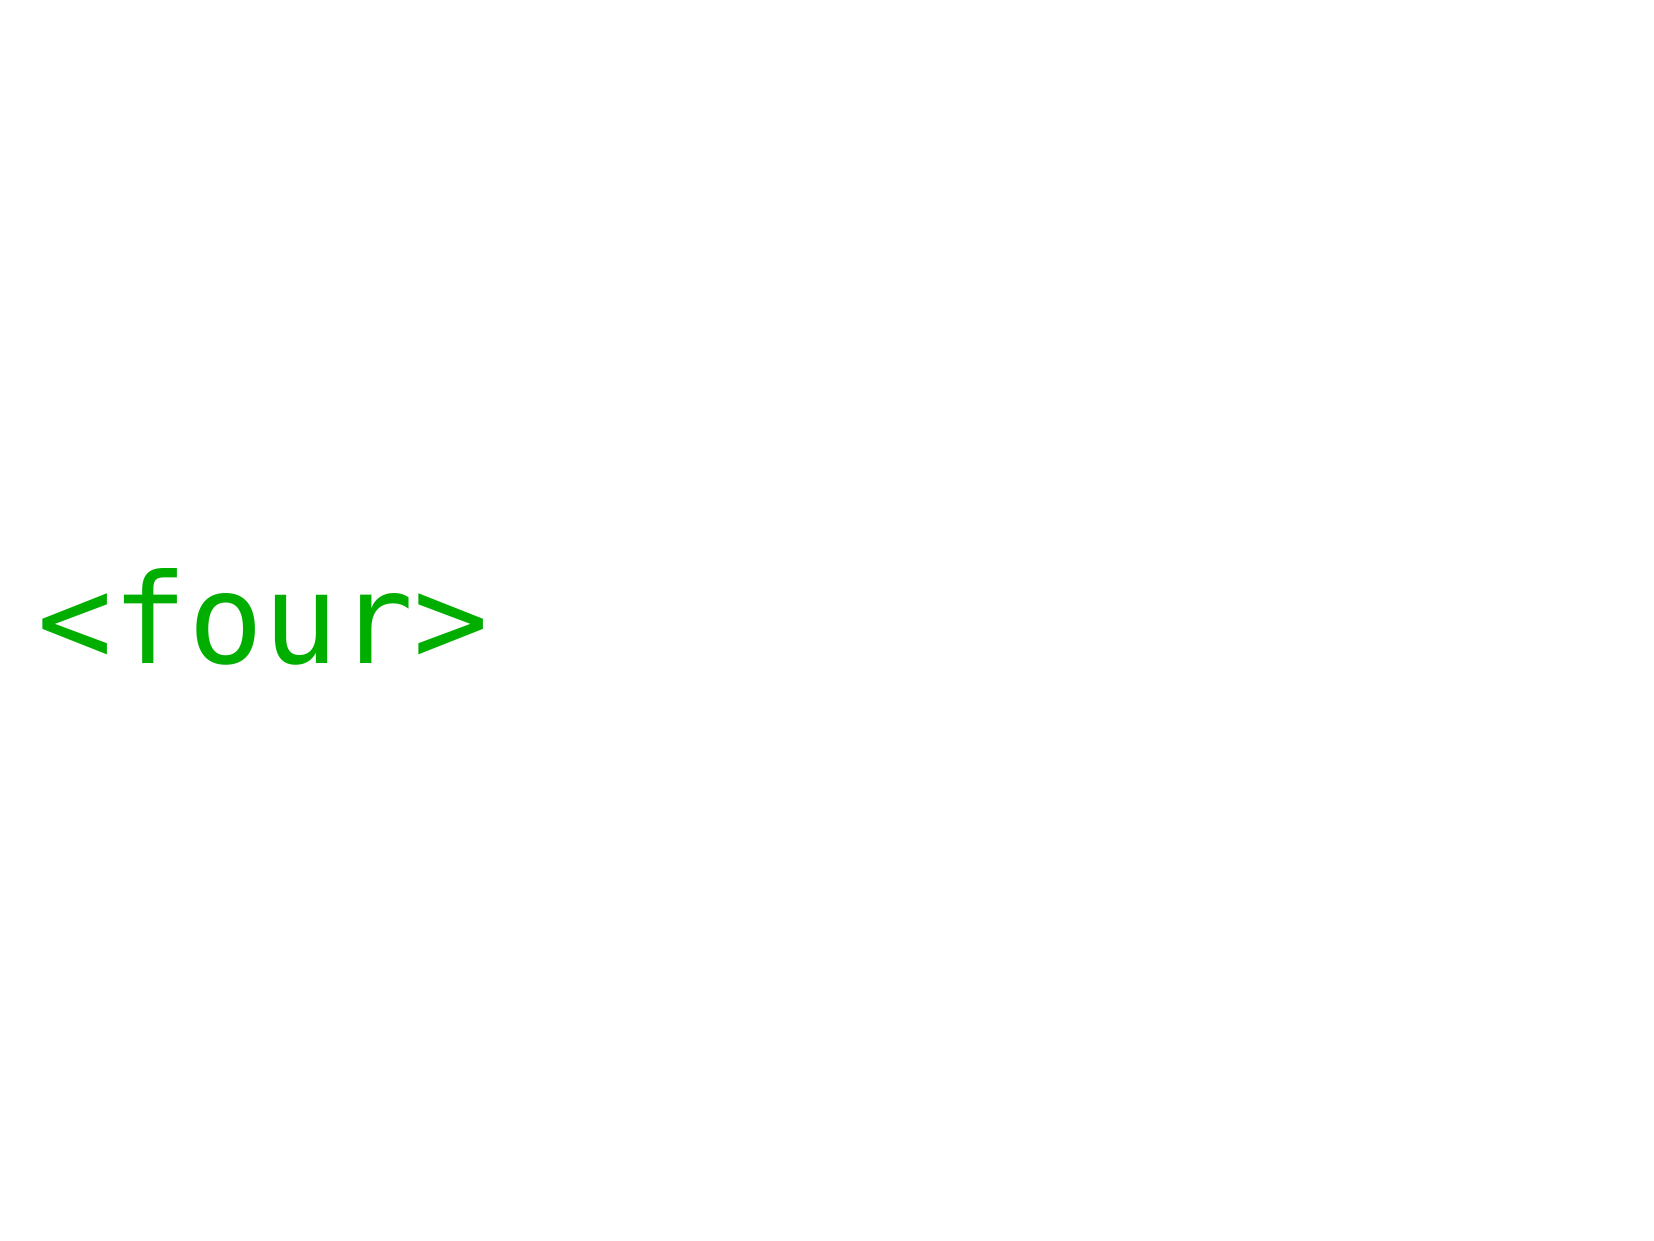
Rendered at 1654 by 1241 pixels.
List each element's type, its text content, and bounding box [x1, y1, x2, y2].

text_box <four> [37, 0, 1654, 1241]
